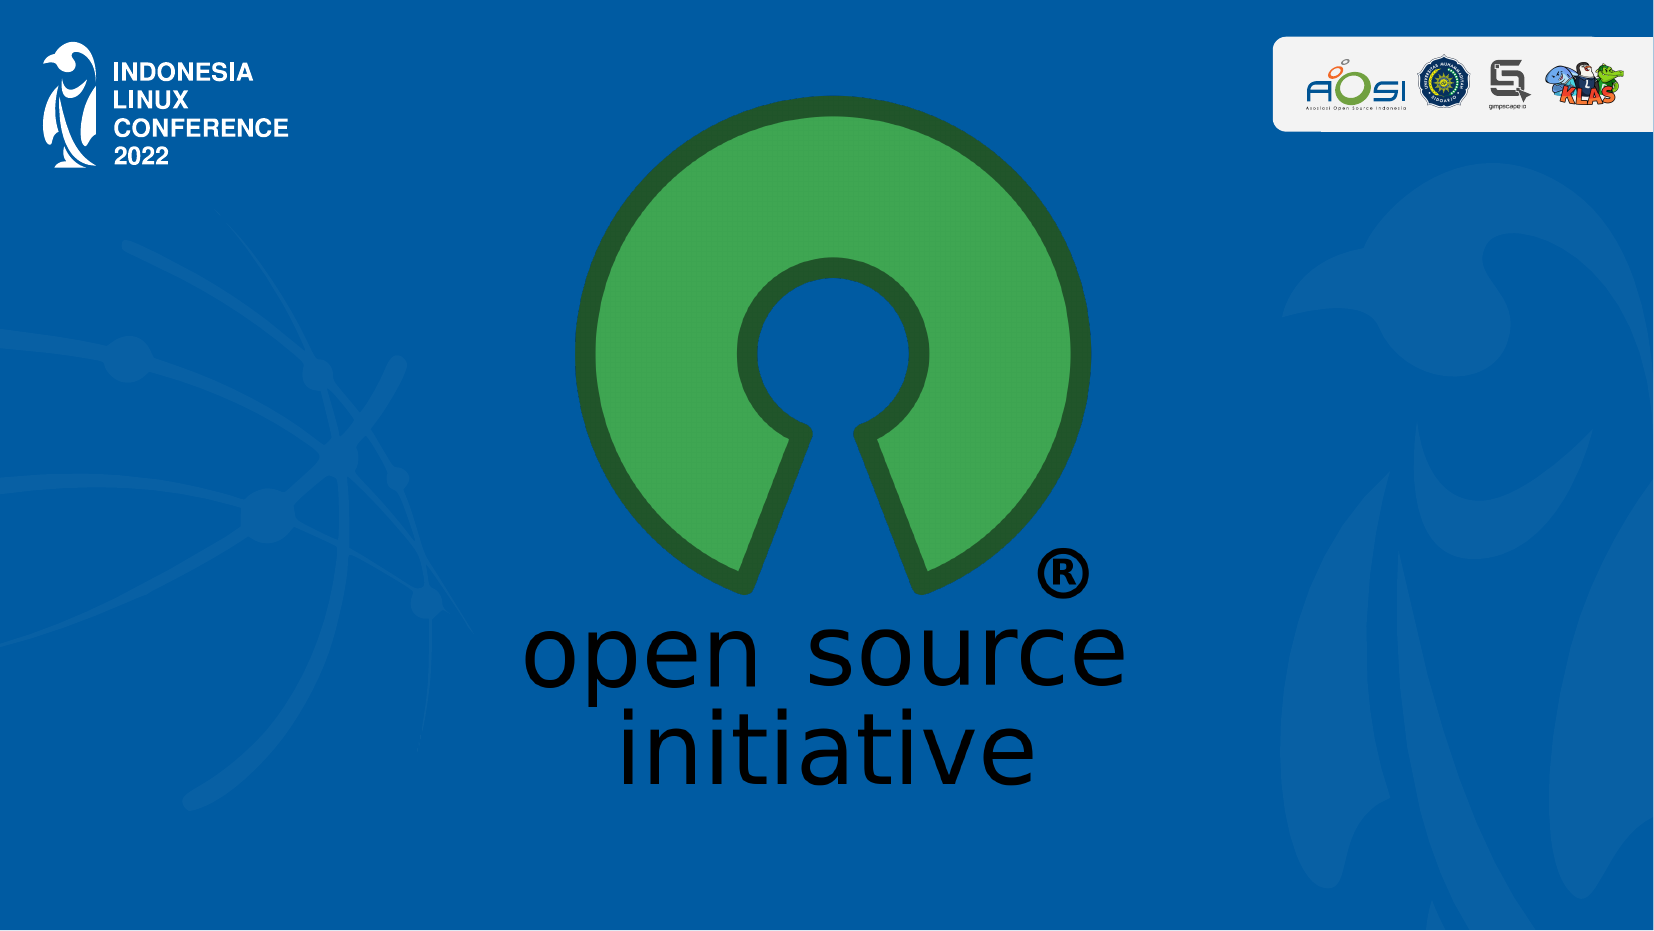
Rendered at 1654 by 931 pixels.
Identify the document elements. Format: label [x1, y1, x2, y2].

picture [1417, 54, 1471, 108]
picture [1545, 62, 1624, 105]
picture [494, 0, 1153, 931]
